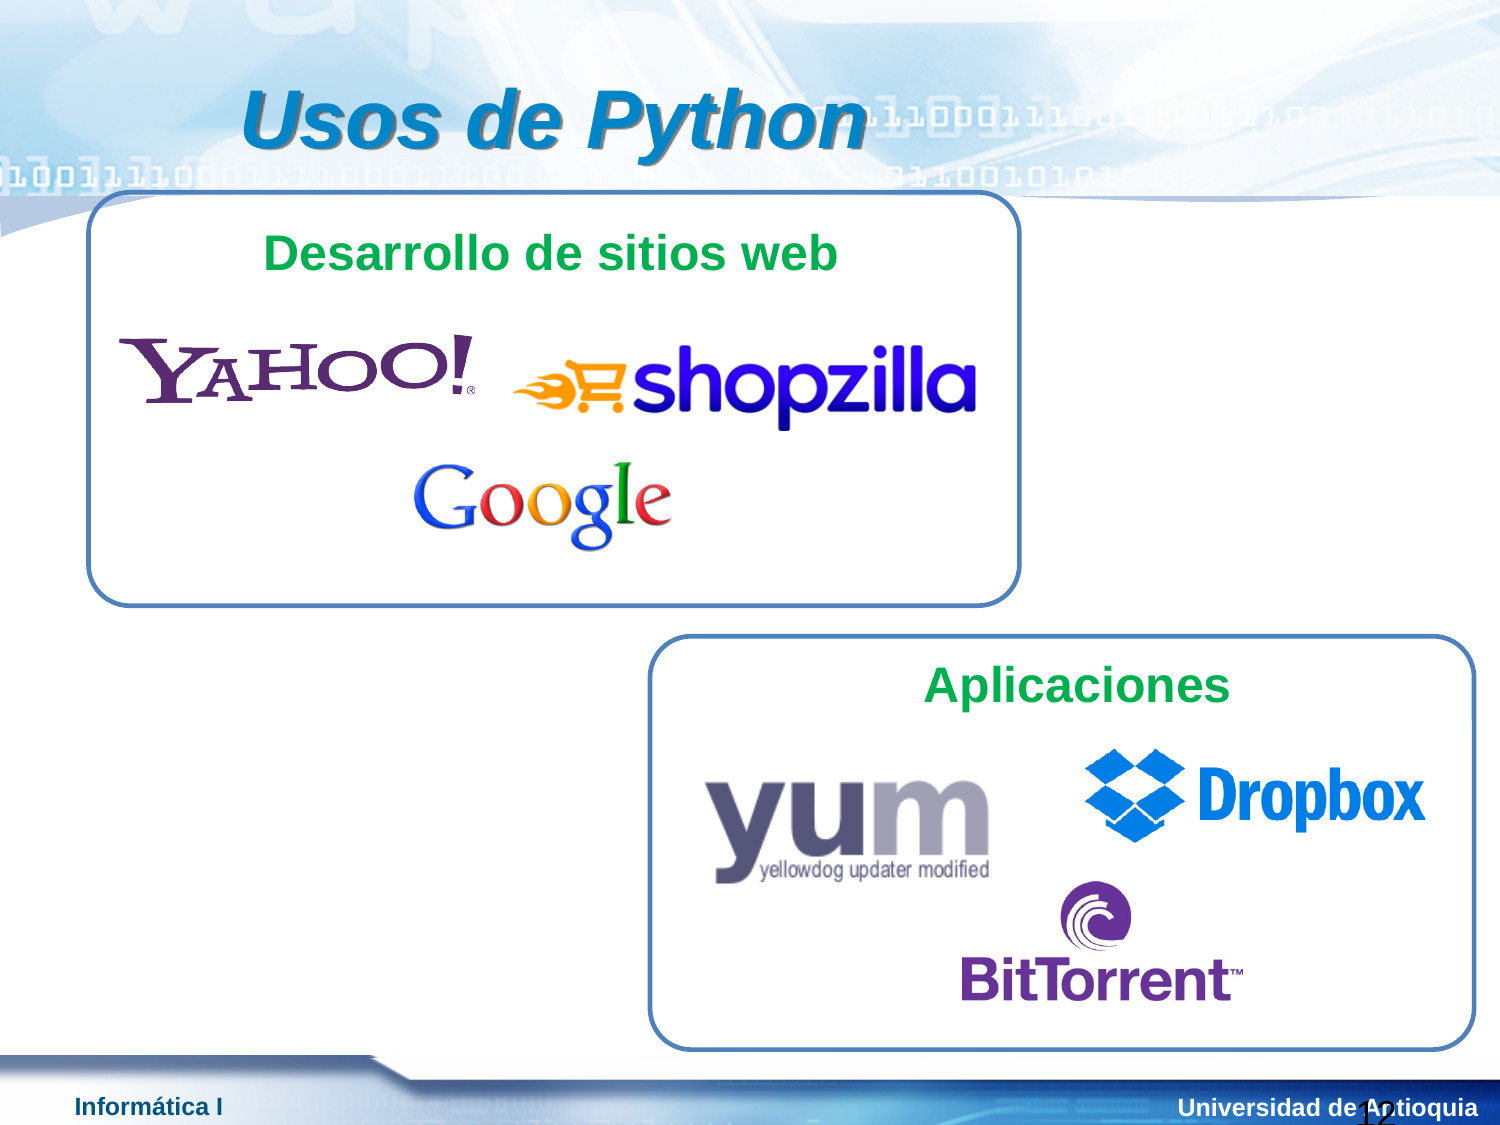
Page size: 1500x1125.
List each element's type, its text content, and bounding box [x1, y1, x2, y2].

picture [0, 0, 1500, 196]
text_box Desarrollo de sitios web [176, 213, 927, 288]
picture [1332, 1105, 1337, 1114]
title Usos de Python [224, 57, 1438, 150]
picture [119, 334, 475, 403]
slide_number <número> [1340, 1082, 1500, 1125]
text_box Aplicaciones [851, 645, 1304, 721]
picture [1084, 748, 1426, 843]
picture [0, 1055, 1500, 1125]
picture [392, 445, 694, 563]
picture [513, 331, 993, 441]
picture [702, 776, 1243, 1001]
